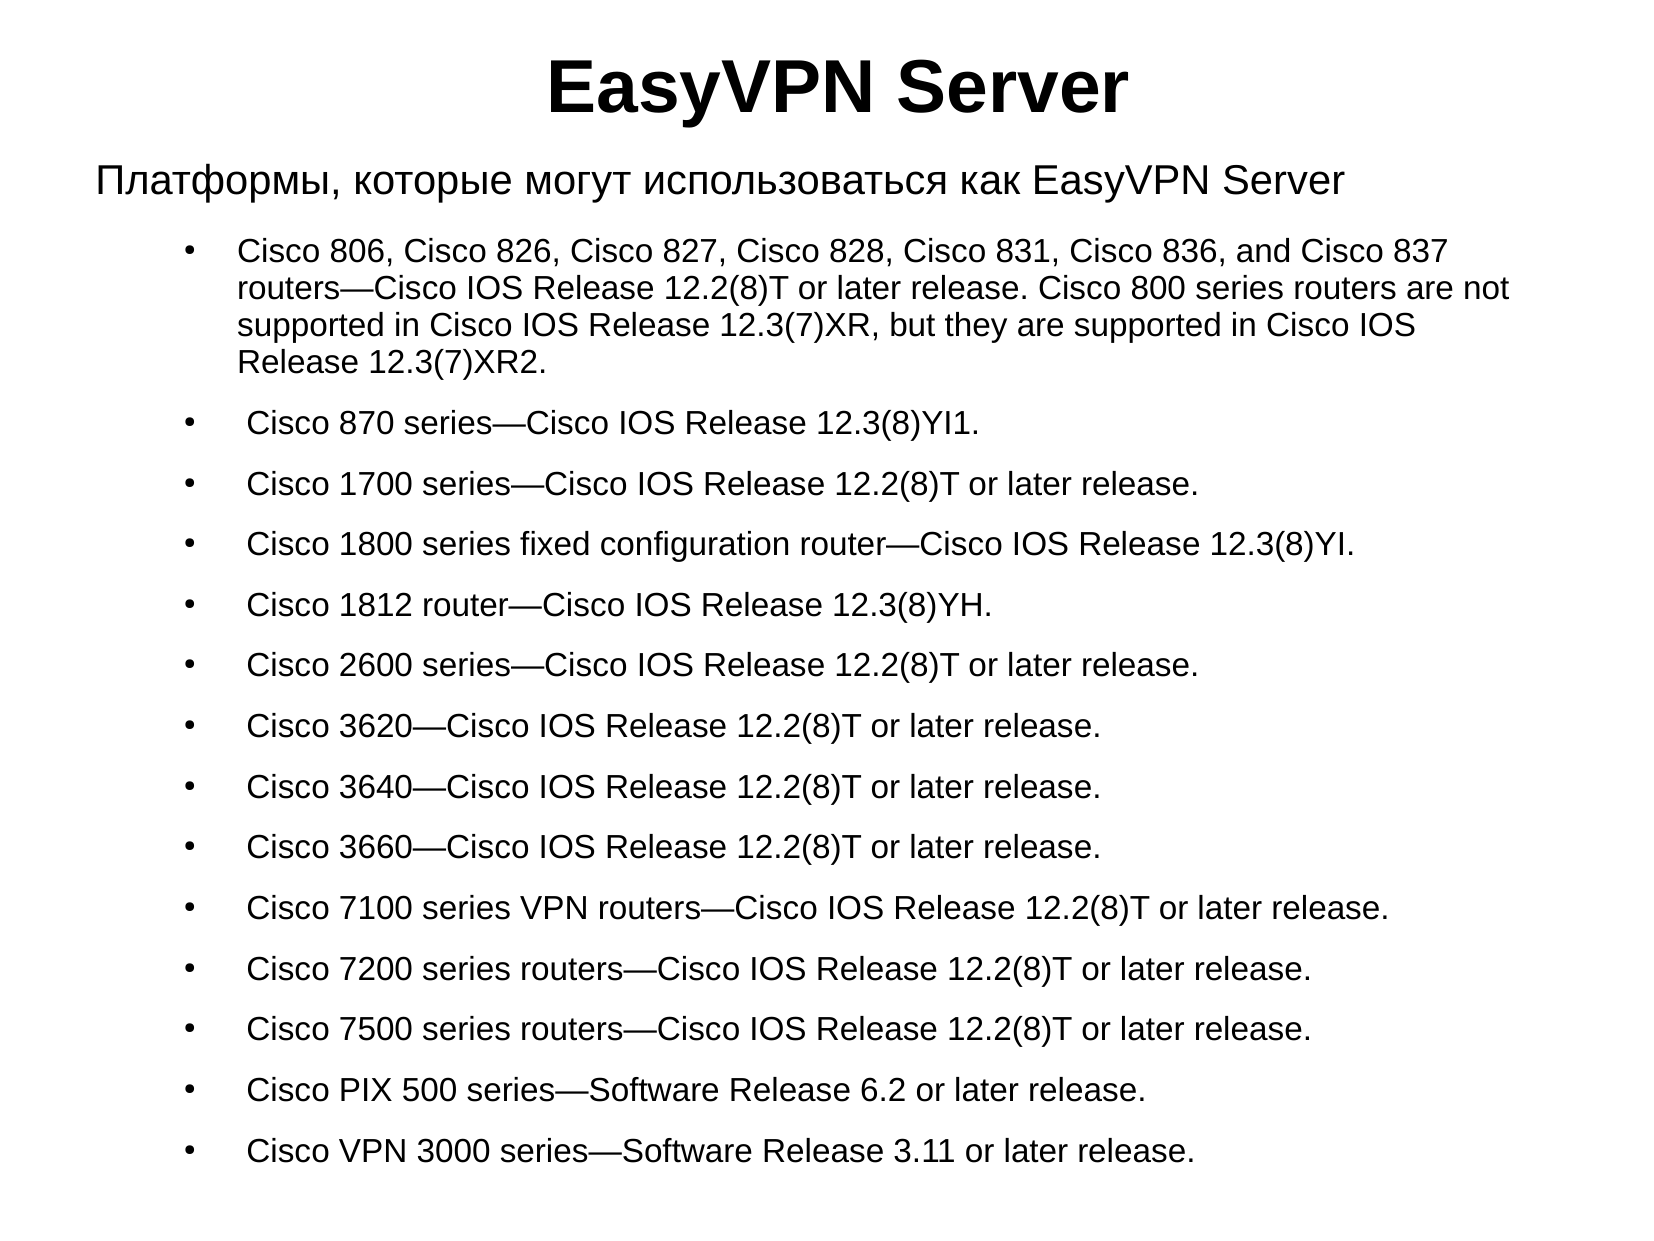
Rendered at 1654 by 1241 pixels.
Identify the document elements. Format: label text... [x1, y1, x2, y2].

text_box EasyVPN Server [64, 37, 1613, 134]
list Платформы, которые могут использоваться как EasyVPN Server Cisco 806, Cisco 826, Cisco 827, Cisco 828, Cisco 831, Cisco 836, and Cisco 837 routers—Cisco IOS Release 12.2(8)T or later release. Cisco 800 series routers are not supported in Cisco IOS Release 12.3(7)XR, but they are supported in Cisco IOS Release 12.3(7)XR2. Cisco 870 series—Cisco IOS Release 12.3(8)YI1. Cisco 1700 series—Cisco IOS Release 12.2(8)T or later release. Cisco 1800 series fixed configuration router—Cisco IOS Release 12.3(8)YI. Cisco 1812 router—Cisco IOS Release 12.3(8)YH. Cisco 2600 series—Cisco IOS Release 12.2(8)T or later release. Cisco 3620—Cisco IOS Release 12.2(8)T or later release. Cisco 3640—Cisco IOS Release 12.2(8)T or later release. Cisco 3660—Cisco IOS Release 12.2(8)T or later release. Cisco 7100 series VPN routers—Cisco IOS Release 12.2(8)T or later release. Cisco 7200 series routers—Cisco IOS Release 12.2(8)T or later release. Cisco 7500 series routers—Cisco IOS Release 12.2(8)T or later release. Cisco PIX 500 series—Software Release 6.2 or later release. Cisco VPN 3000 series—Software Release 3.11 or later release. [95, 156, 1538, 1208]
